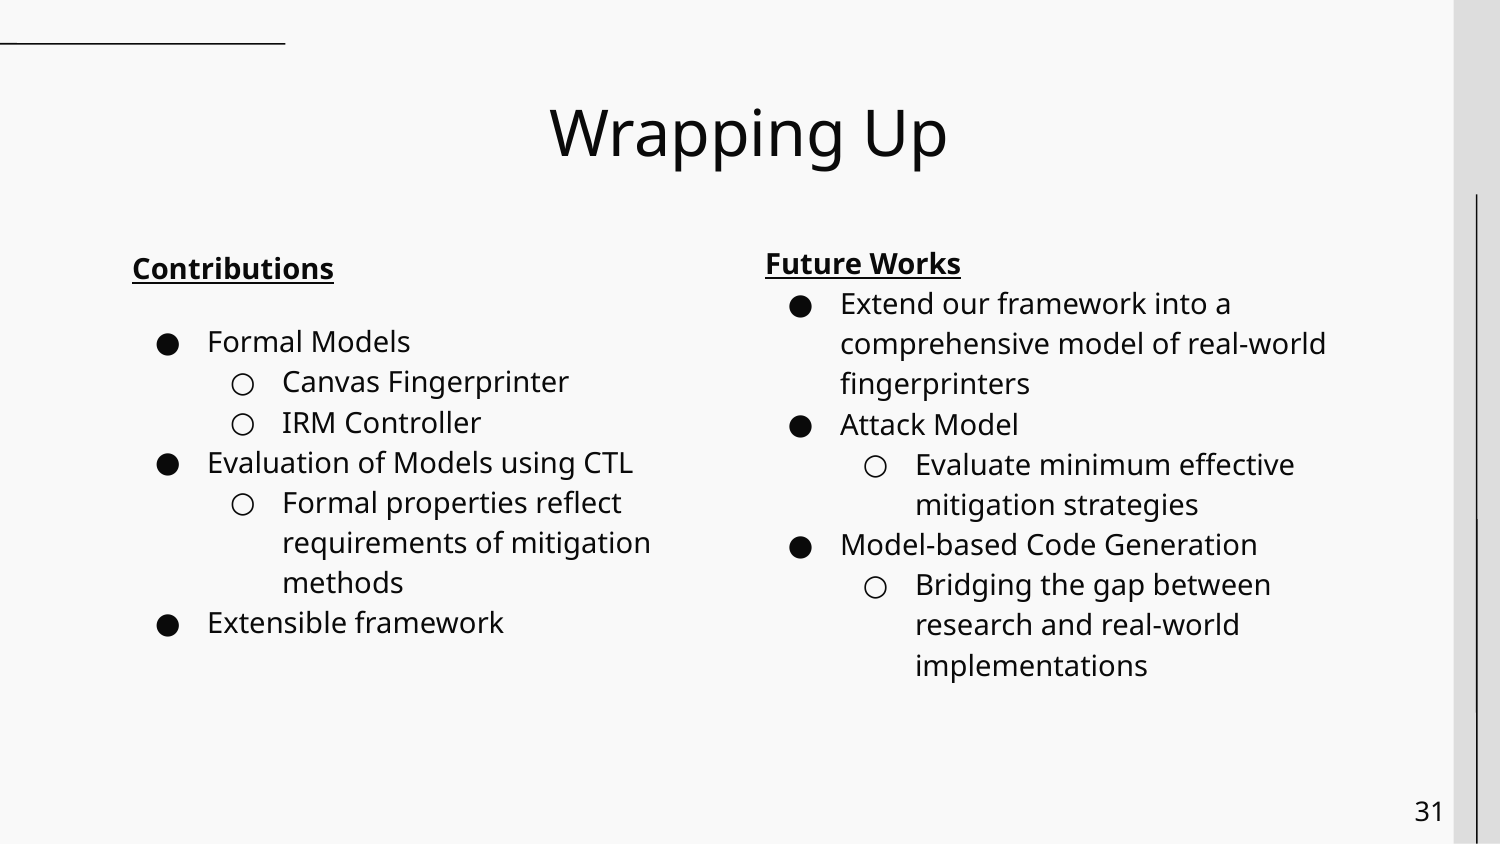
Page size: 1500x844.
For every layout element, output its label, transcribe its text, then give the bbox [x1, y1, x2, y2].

slide_number <number> [1370, 779, 1461, 844]
subtitle Contributions Formal Models Canvas Fingerprinter IRM Controller Evaluation of Models using CTL Formal properties reflect requirements of mitigation methods Extensible framework [116, 229, 727, 780]
text_box Future Works Extend our framework into a comprehensive model of real-world fingerprinters Attack Model Evaluate minimum effective mitigation strategies Model-based Code Generation Bridging the gap between research and real-world implementations [750, 225, 1360, 775]
title Wrapping Up [116, 77, 1383, 168]
